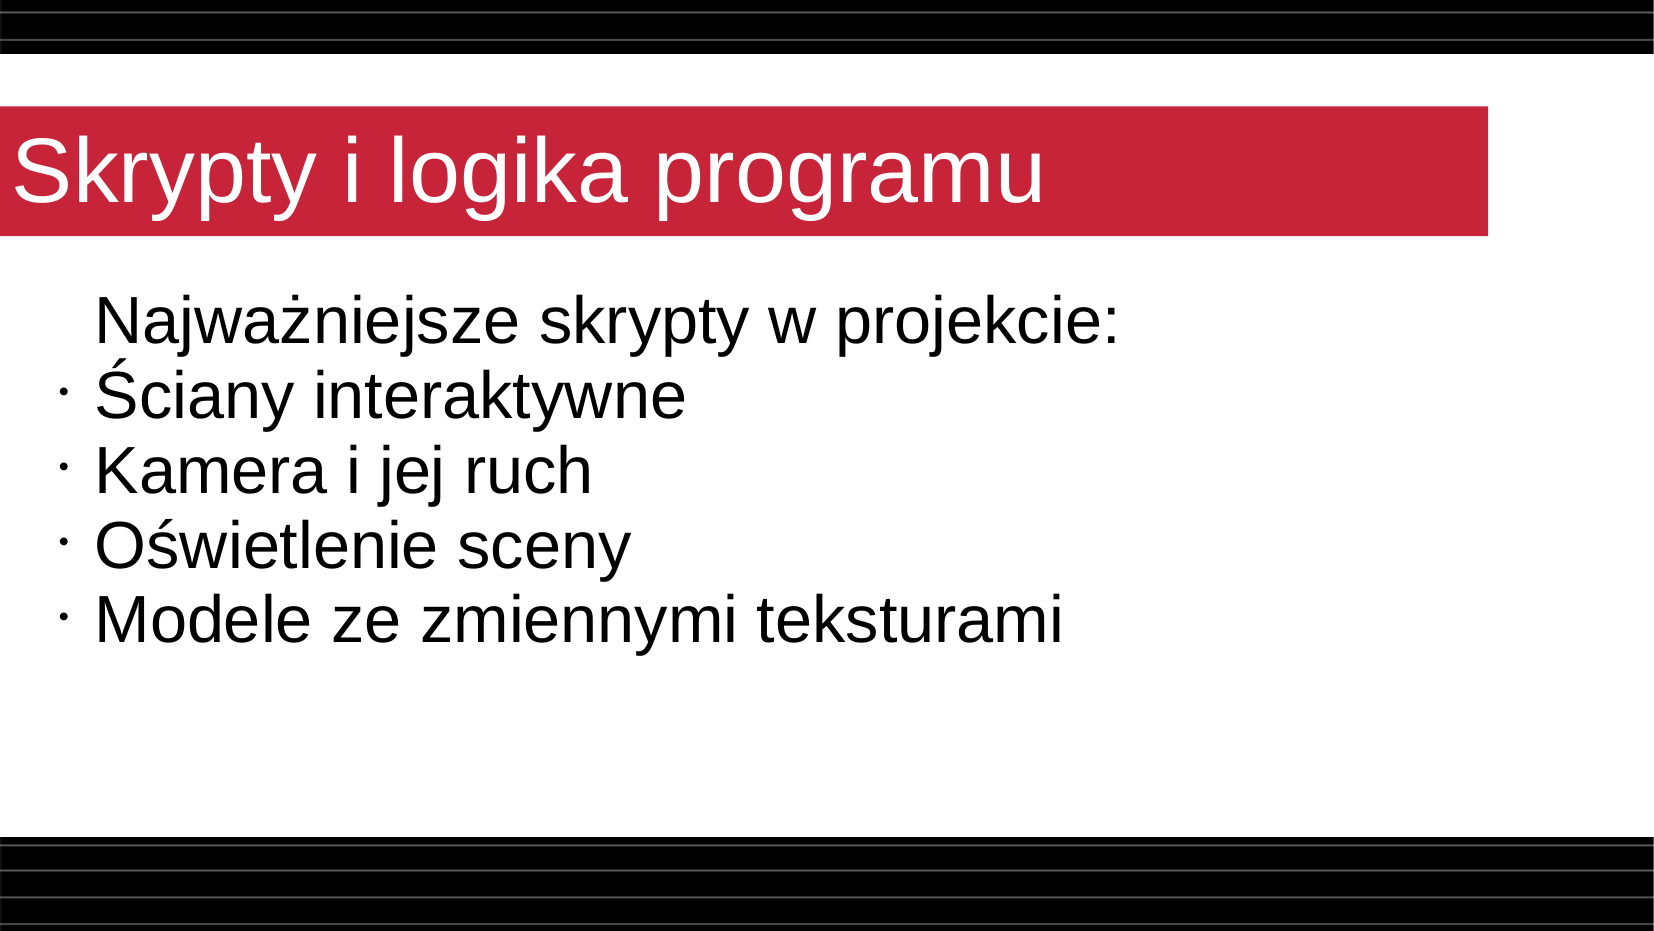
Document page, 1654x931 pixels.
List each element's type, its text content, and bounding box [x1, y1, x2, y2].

title Skrypty i logika programu [0, 106, 1489, 237]
picture [0, 0, 1654, 54]
picture [0, 837, 1654, 931]
subtitle Najważniejsze skrypty w projekcie: Ściany interaktywne Kamera i jej ruch Oświetlenie sceny Modele ze zmiennymi teksturami [59, 283, 1489, 804]
